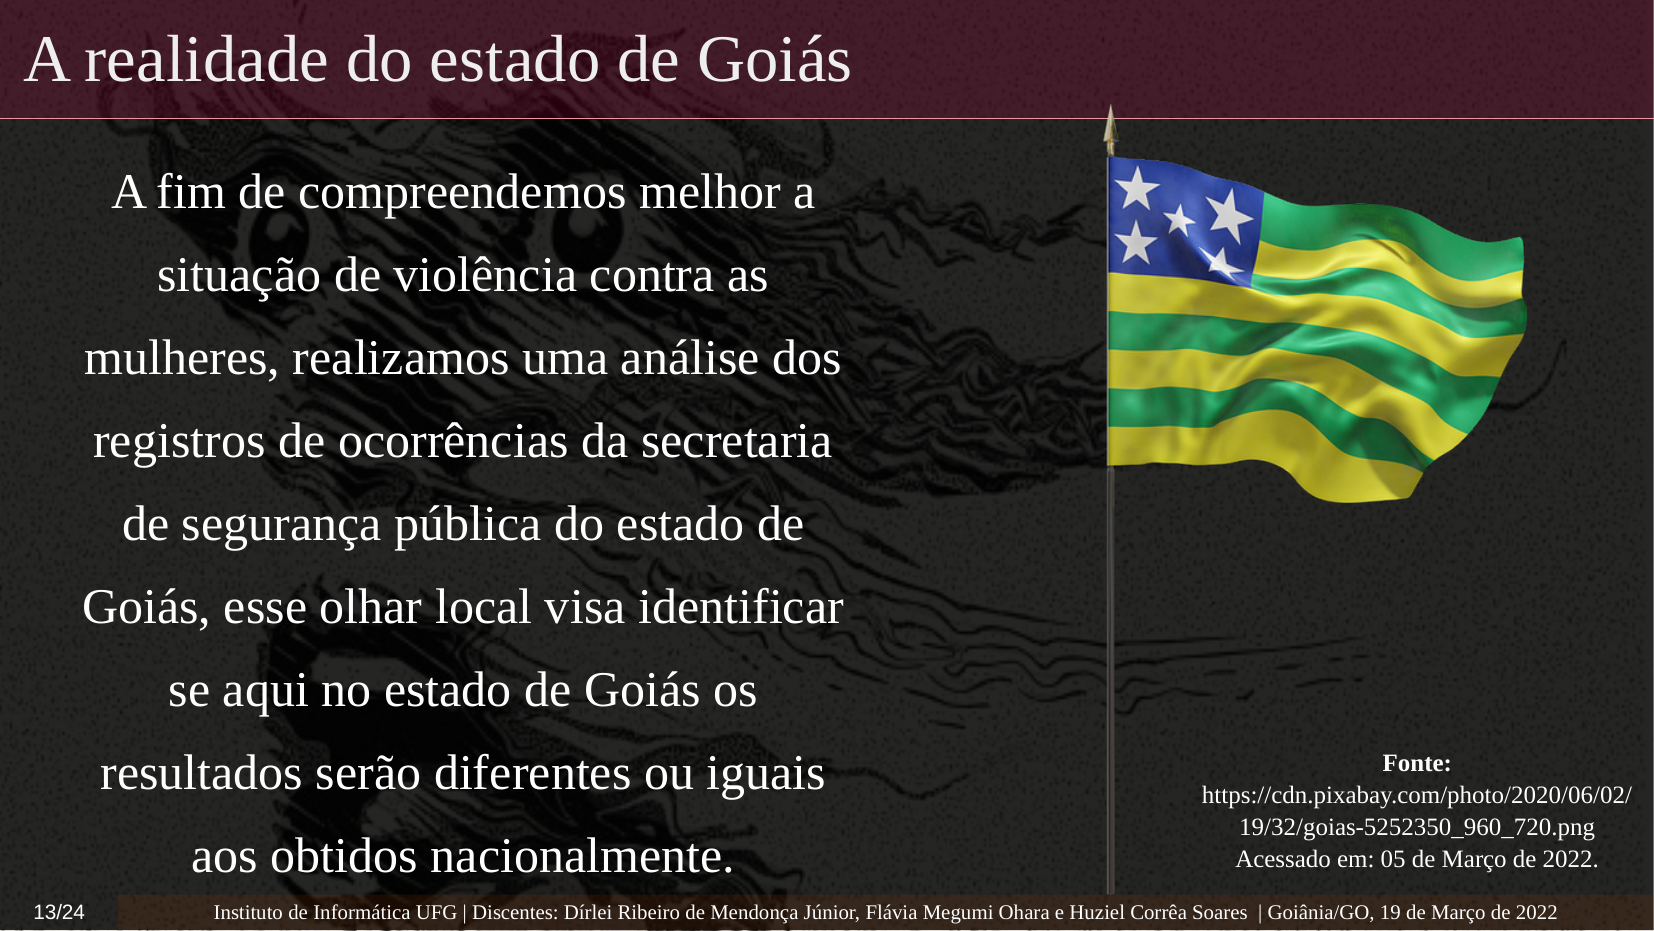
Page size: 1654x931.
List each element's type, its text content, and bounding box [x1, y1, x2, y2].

list A fim de compreendemos melhor a situação de violência contra as mulheres, realizamos uma análise dos registros de ocorrências da secretaria de segurança pública do estado de Goiás, esse olhar local visa identificar se aqui no estado de Goiás os resultados serão diferentes ou iguais aos obtidos nacionalmente. [0, 123, 886, 897]
title A realidade do estado de Goiás [0, 0, 1654, 119]
picture [956, 45, 1606, 931]
text_box Fonte: https://cdn.pixabay.com/photo/2020/06/02/19/32/goias-5252350_960_720.png Acessado em: 05 de Março de 2022. [1181, 738, 1654, 880]
